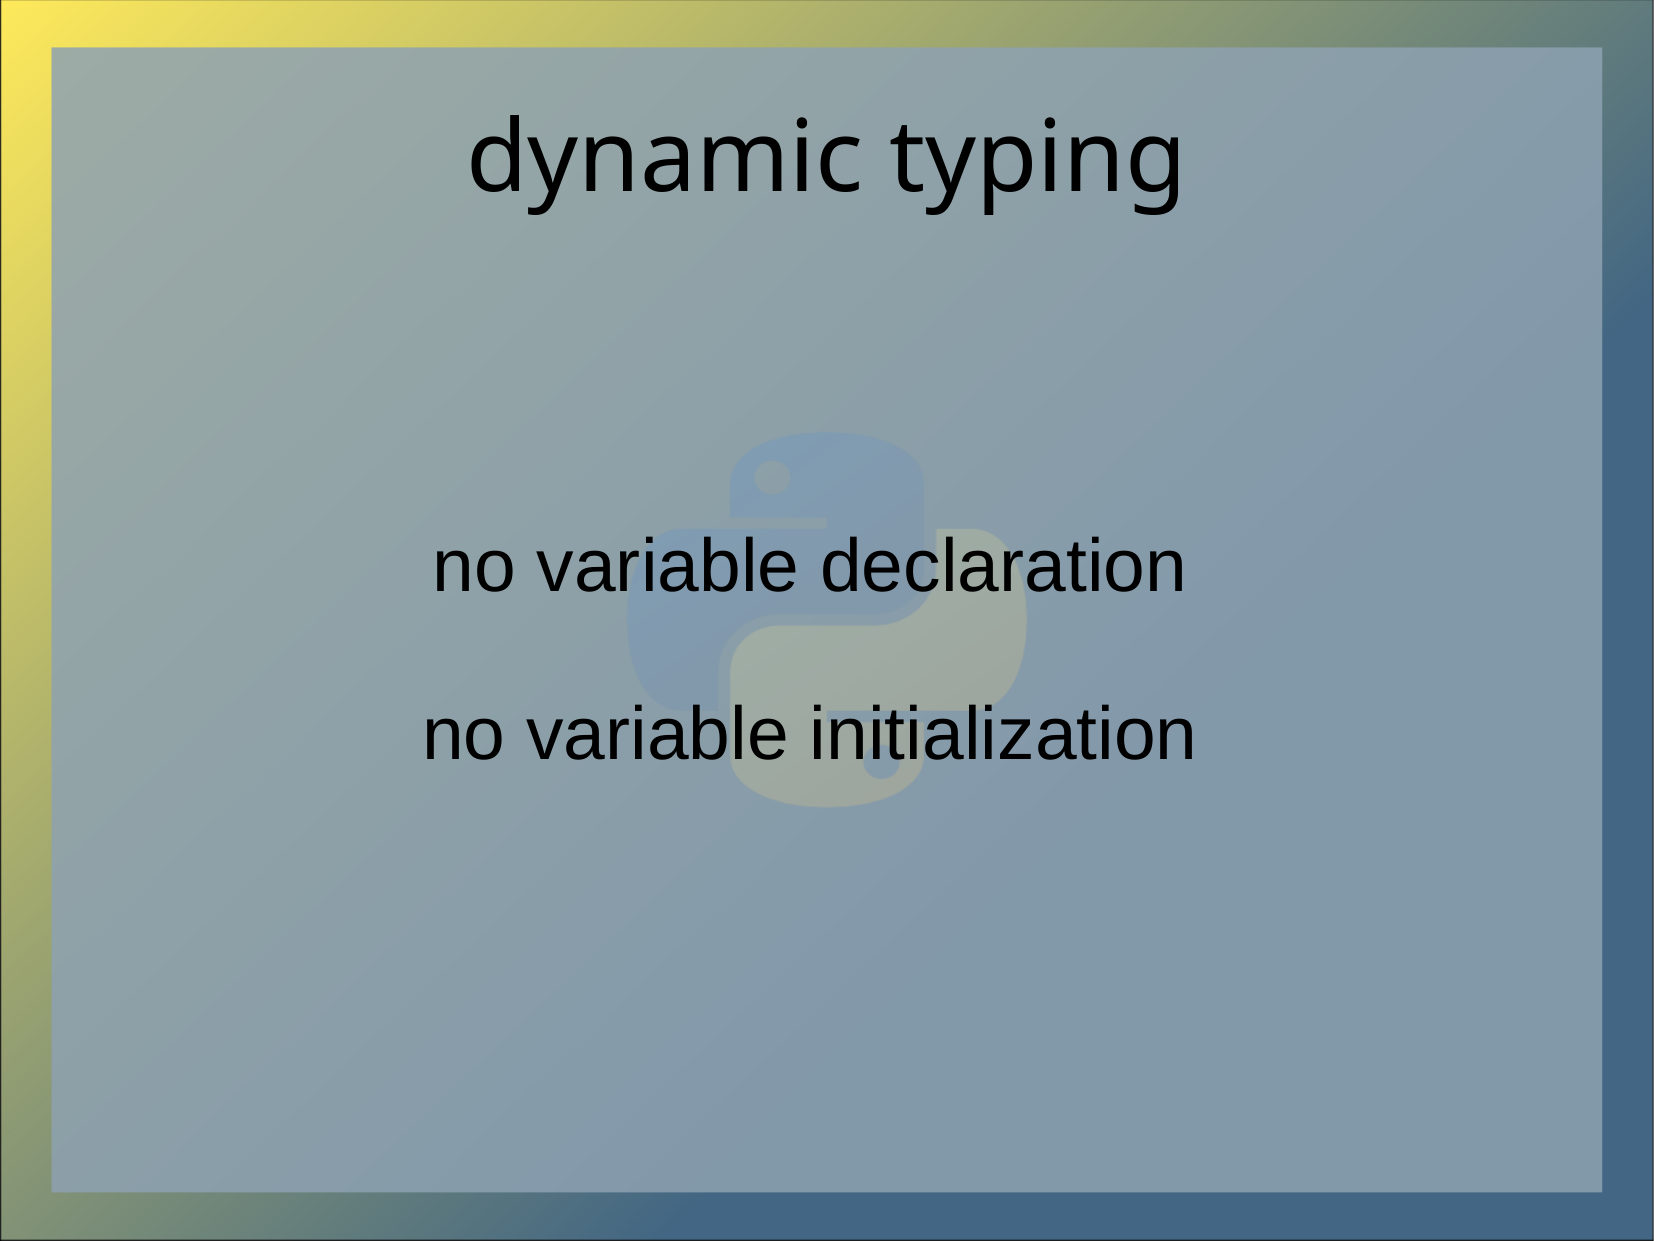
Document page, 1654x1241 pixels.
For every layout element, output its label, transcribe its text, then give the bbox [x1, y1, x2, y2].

title dynamic typing [82, 49, 1571, 257]
picture [0, 0, 1654, 1241]
subtitle no variable declaration no variable initialization [82, 290, 1538, 1010]
